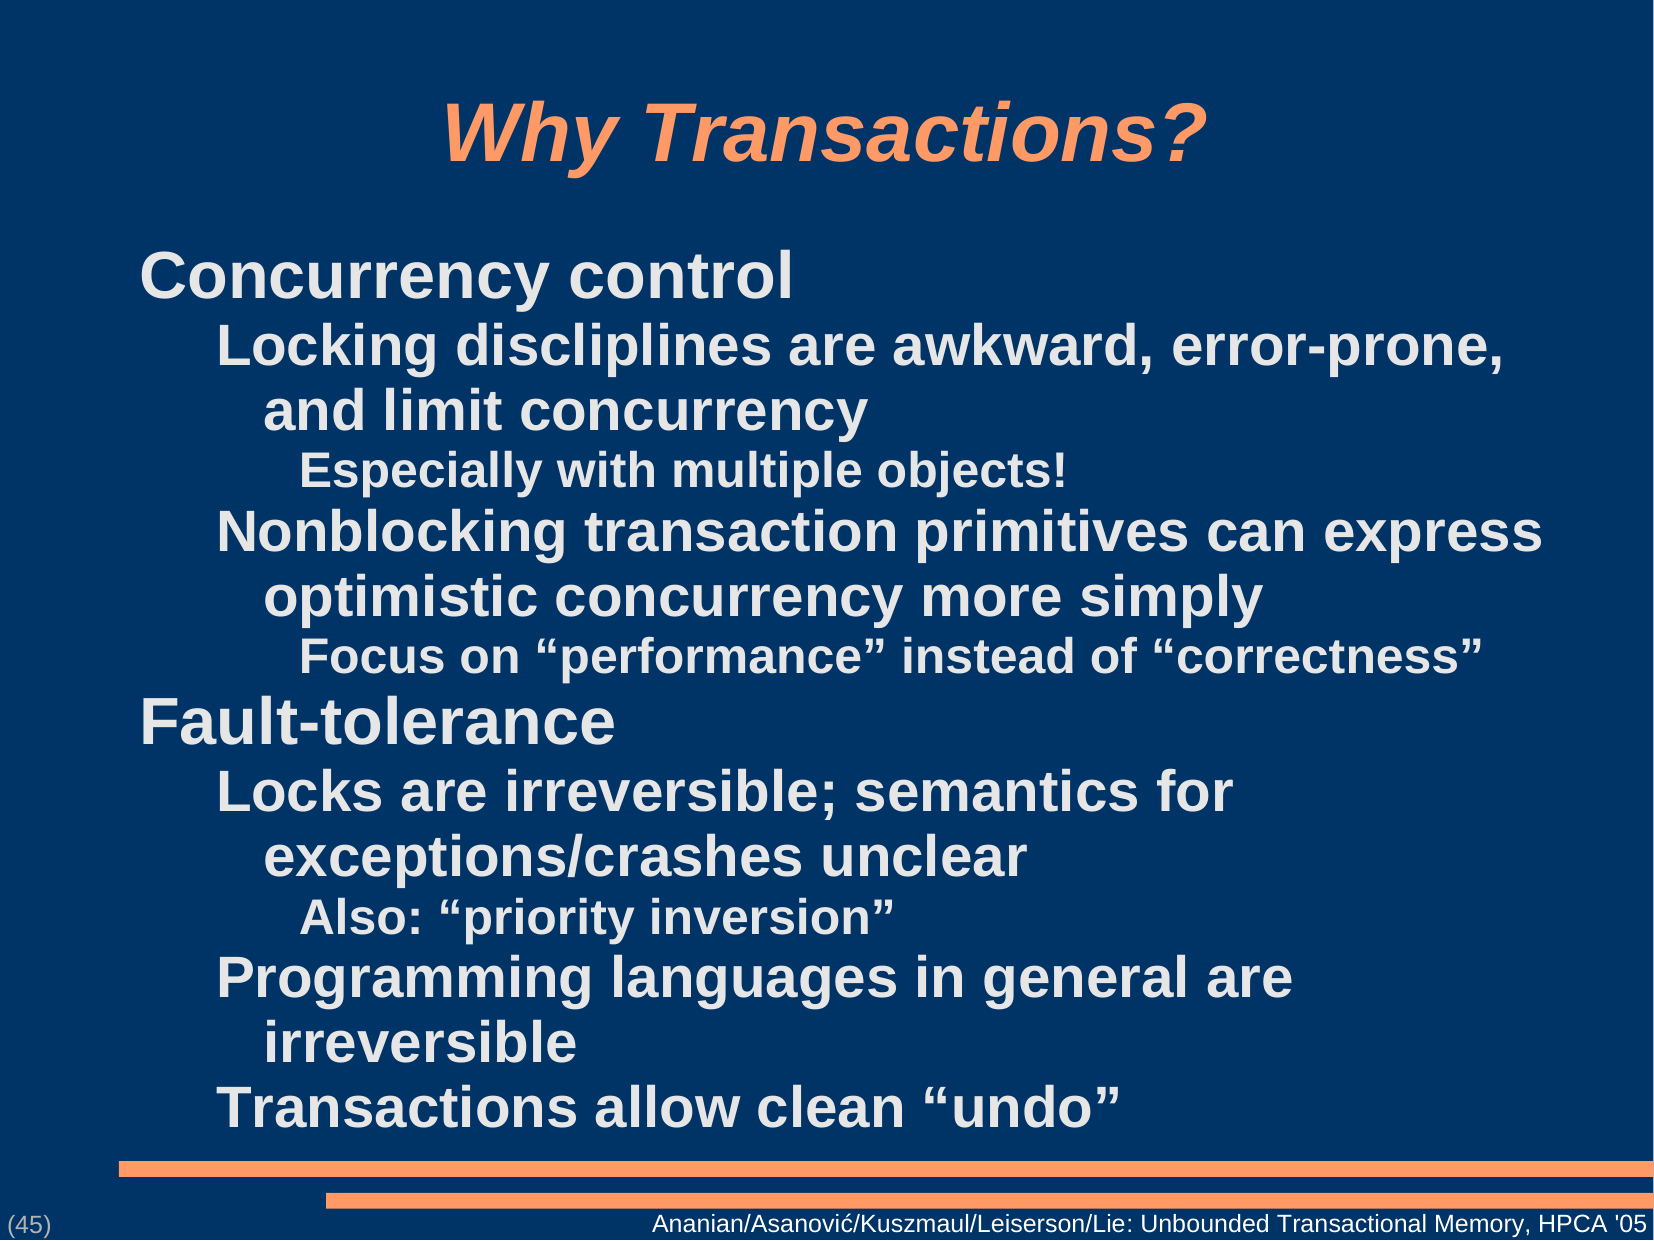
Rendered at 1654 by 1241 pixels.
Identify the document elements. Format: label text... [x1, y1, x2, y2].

title Why Transactions? [51, 28, 1600, 236]
list Concurrency control Locking discliplines are awkward, error-prone, and limit concurrency Especially with multiple objects! Nonblocking transaction primitives can express optimistic concurrency more simply Focus on “performance” instead of “correctness” Fault-tolerance Locks are irreversible; semantics for exceptions/crashes unclear Also: “priority inversion” Programming languages in general are irreversible Transactions allow clean “undo” [121, 237, 1561, 1140]
